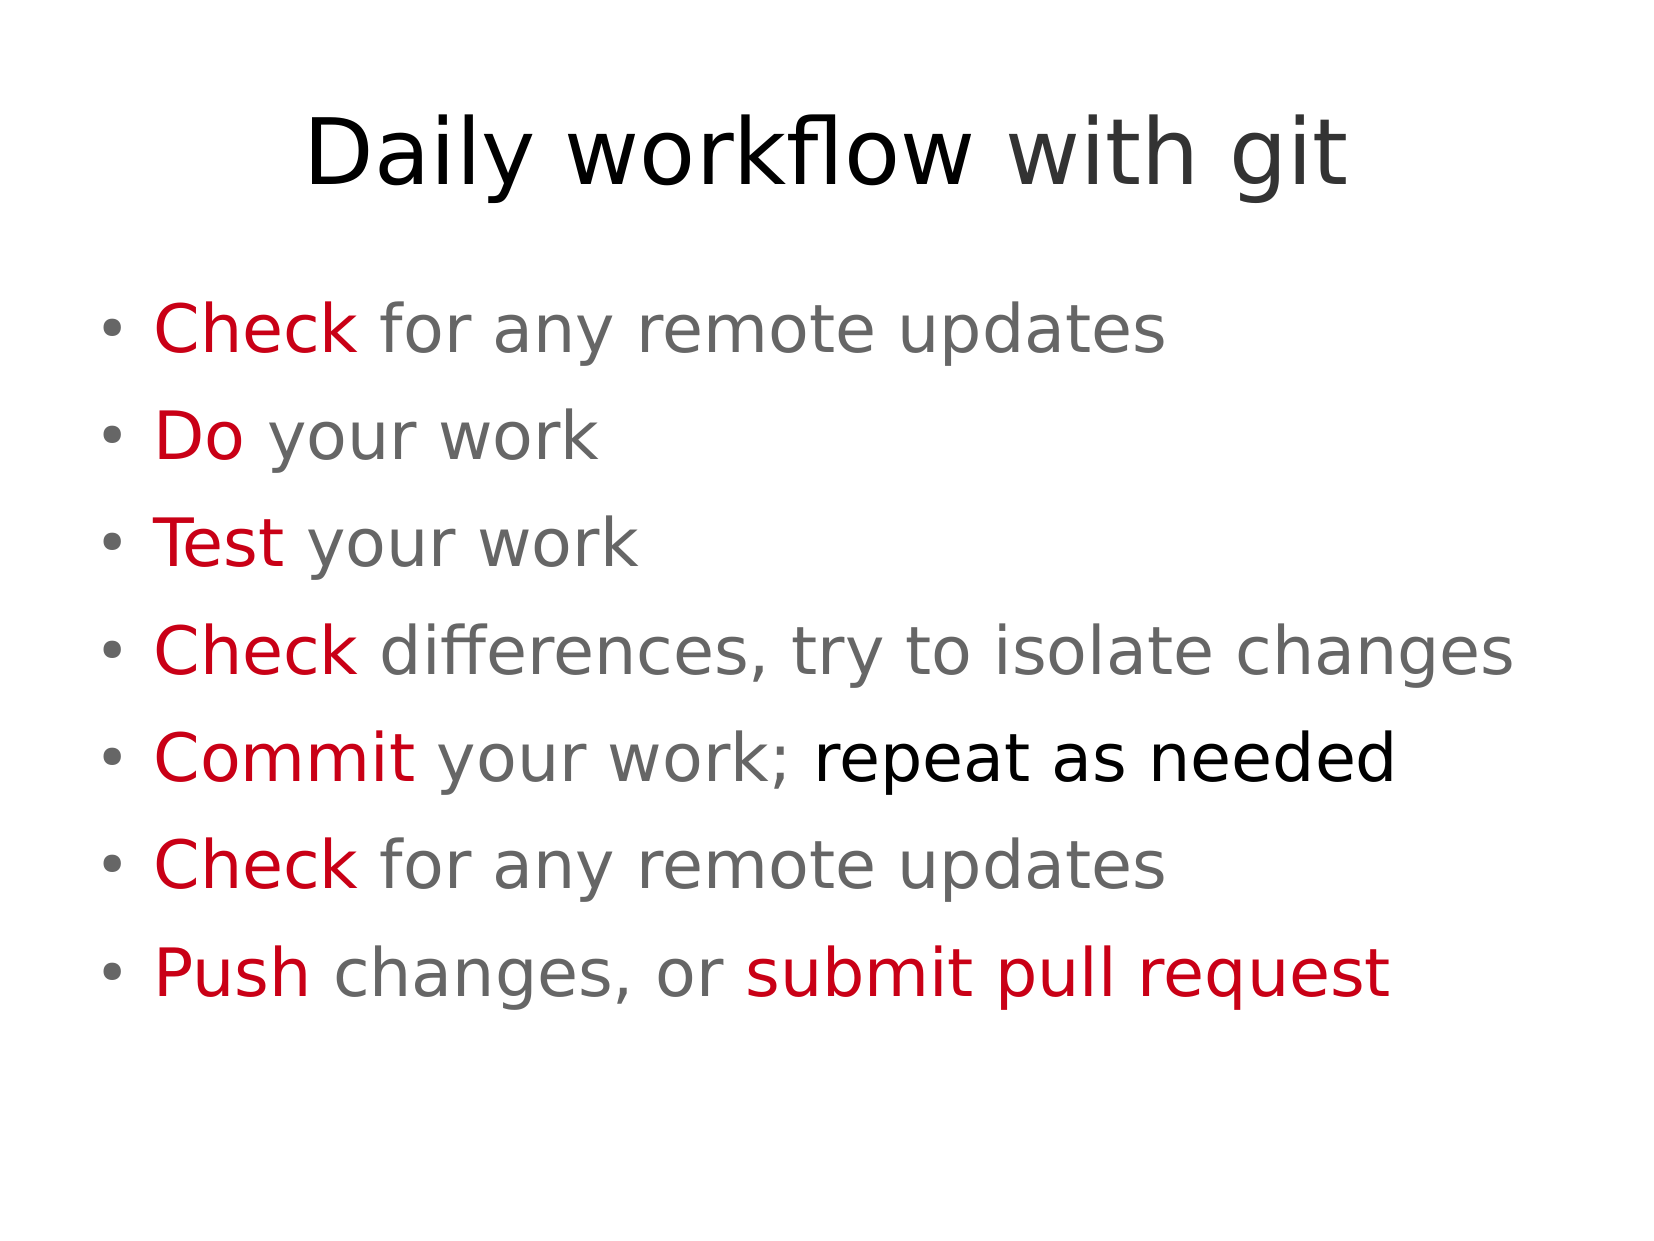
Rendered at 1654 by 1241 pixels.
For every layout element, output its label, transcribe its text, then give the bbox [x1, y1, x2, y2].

title Daily workflow with git [82, 49, 1571, 257]
list Check for any remote updates Do your work Test your work Check differences, try to isolate changes Commit your work; repeat as needed Check for any remote updates Push changes, or submit pull request [82, 290, 1571, 1109]
